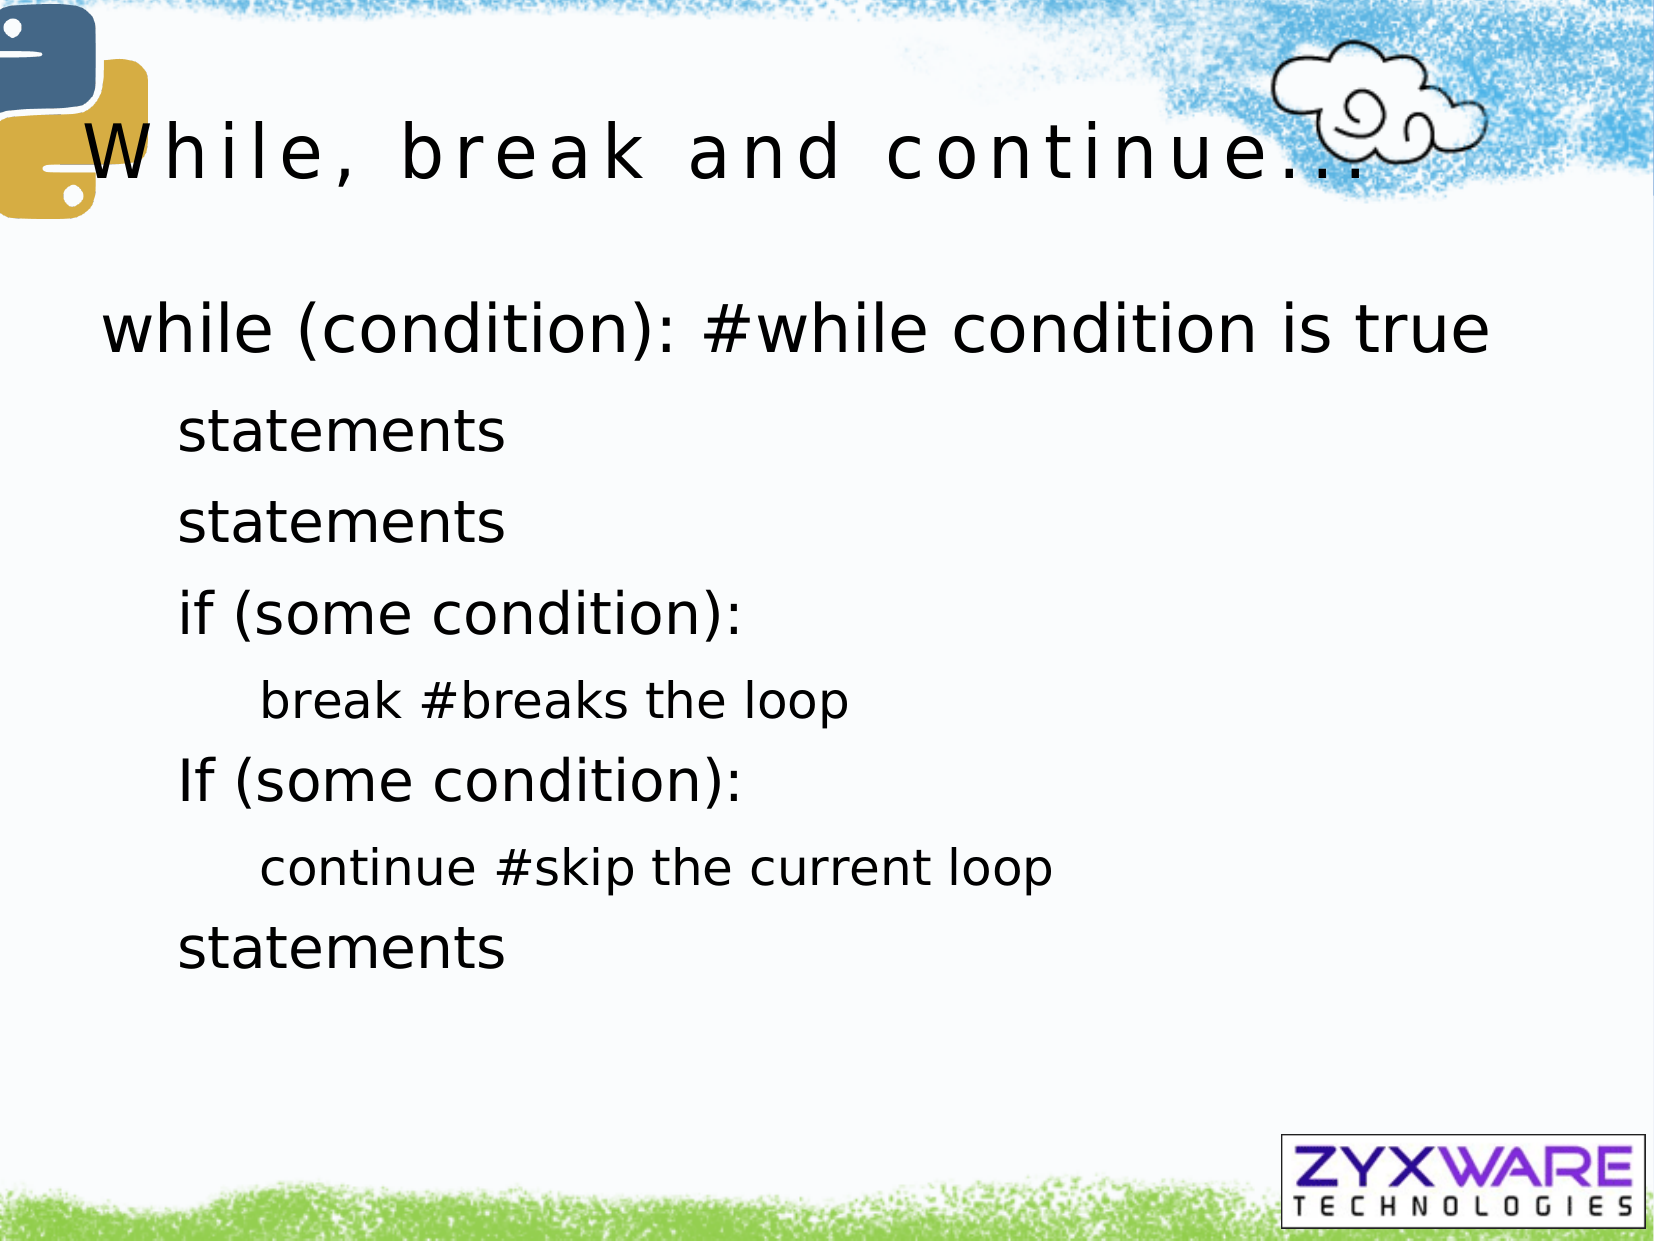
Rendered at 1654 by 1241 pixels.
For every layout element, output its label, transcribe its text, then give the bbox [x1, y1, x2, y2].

title While, break and continue... [82, 49, 1571, 257]
list while (condition): #while condition is true statements statements if (some condition): break #breaks the loop If (some condition): continue #skip the current loop statements [82, 290, 1571, 1109]
picture [0, 0, 1654, 1241]
